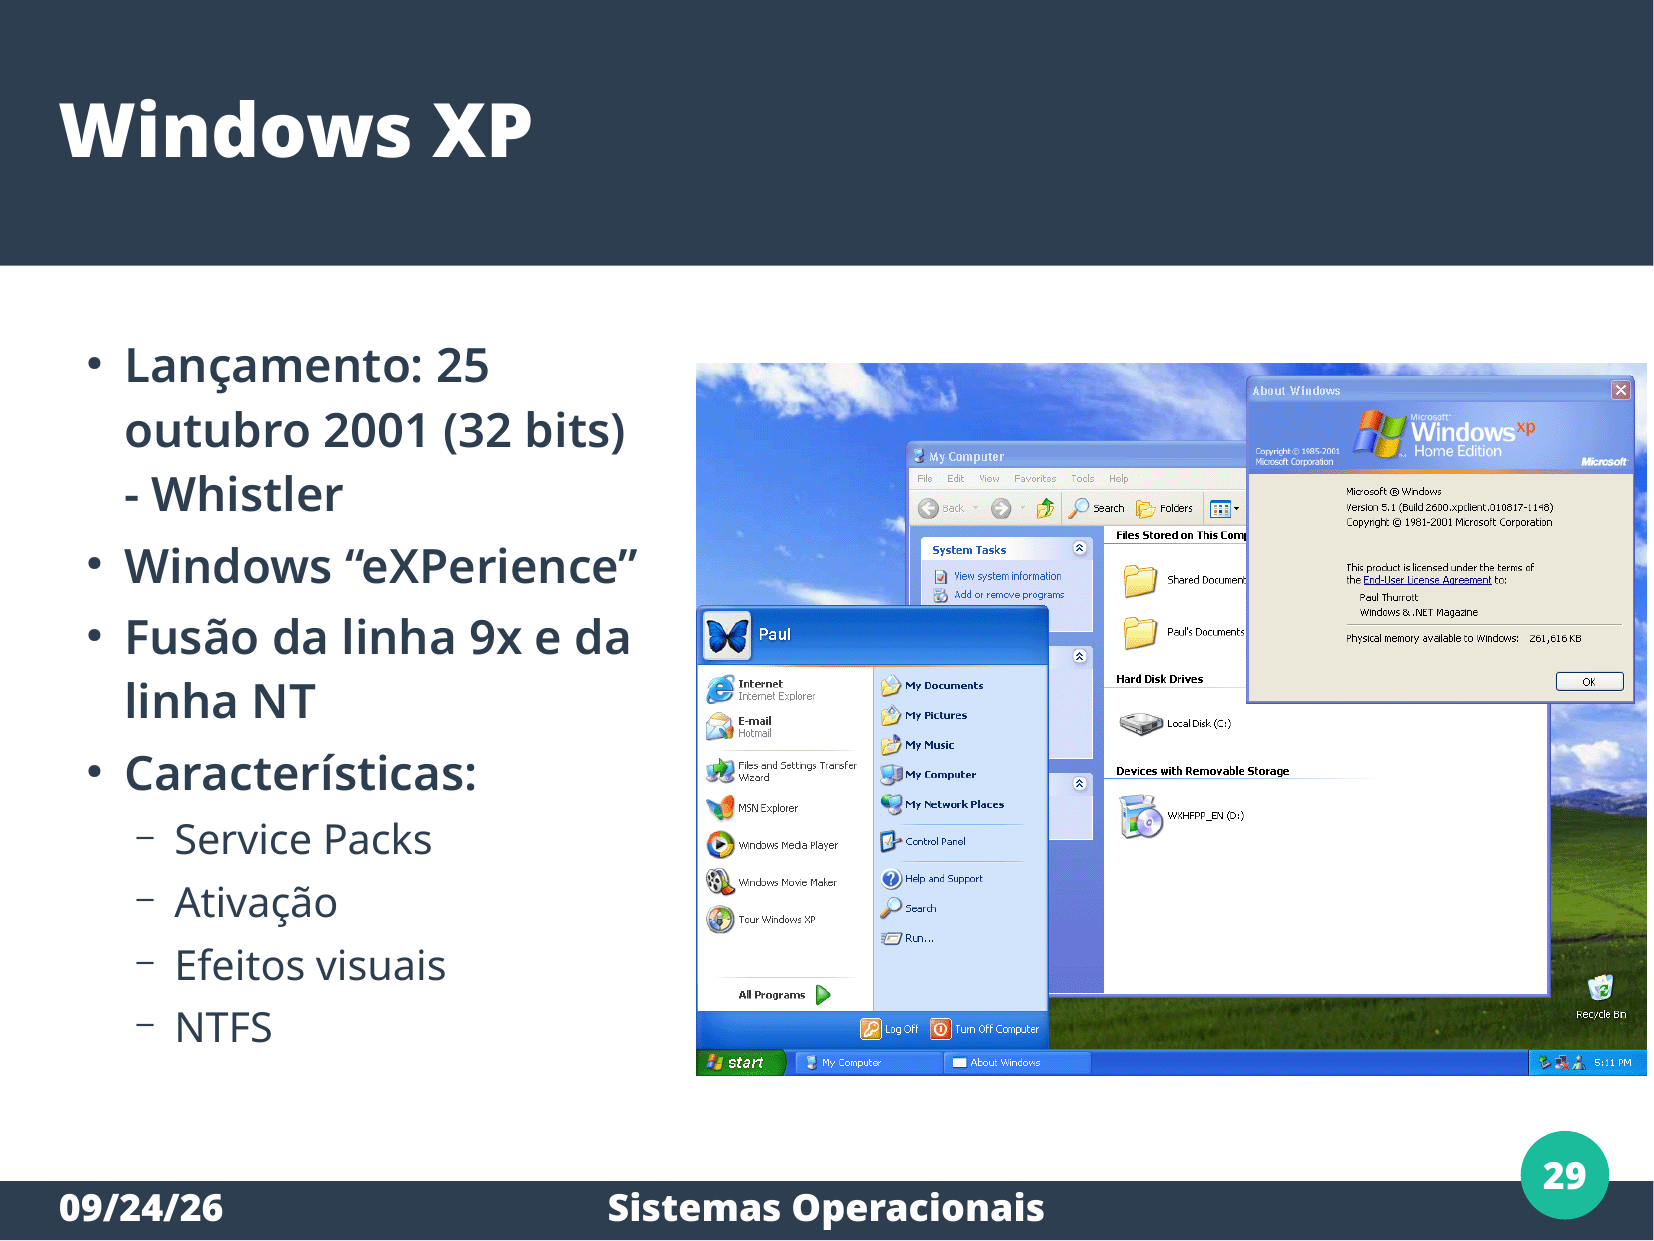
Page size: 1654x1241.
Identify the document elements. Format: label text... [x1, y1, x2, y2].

title Windows XP [59, 49, 1595, 207]
list Lançamento: 25 outubro 2001 (32 bits) - Whistler Windows “eXPerience” Fusão da linha 9x e da linha NT Características: Service Packs Ativação Efeitos visuais NTFS [59, 324, 662, 1123]
picture [696, 363, 1647, 1076]
